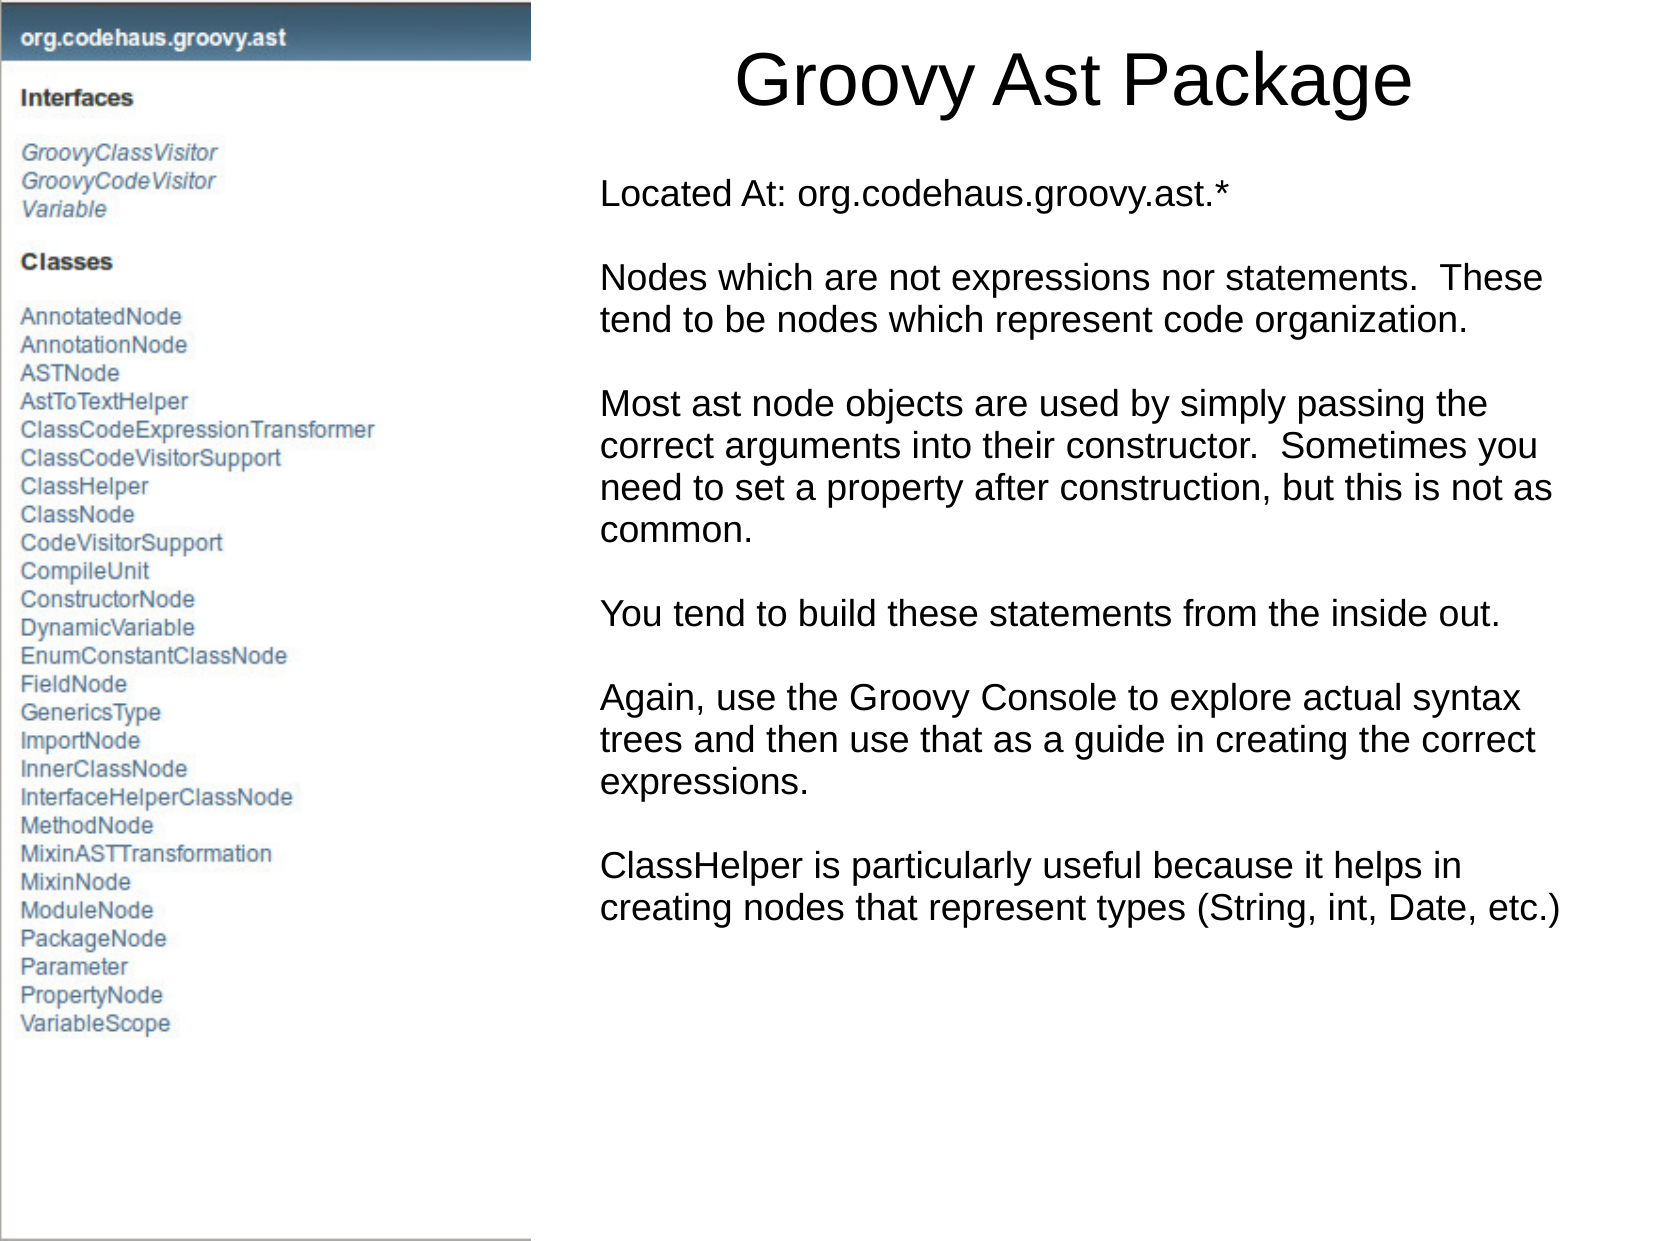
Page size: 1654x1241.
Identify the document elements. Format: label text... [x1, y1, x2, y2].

text_box Located At: org.codehaus.groovy.ast.* Nodes which are not expressions nor statements. These tend to be nodes which represent code organization. Most ast node objects are used by simply passing the correct arguments into their constructor. Sometimes you need to set a property after construction, but this is not as common. You tend to build these statements from the inside out. Again, use the Groovy Console to explore actual syntax trees and then use that as a guide in creating the correct expressions. ClassHelper is particularly useful because it helps in creating nodes that represent types (String, int, Date, etc.) [585, 165, 1606, 936]
picture [0, 0, 531, 1241]
text_box Groovy Ast Package [720, 30, 1486, 129]
